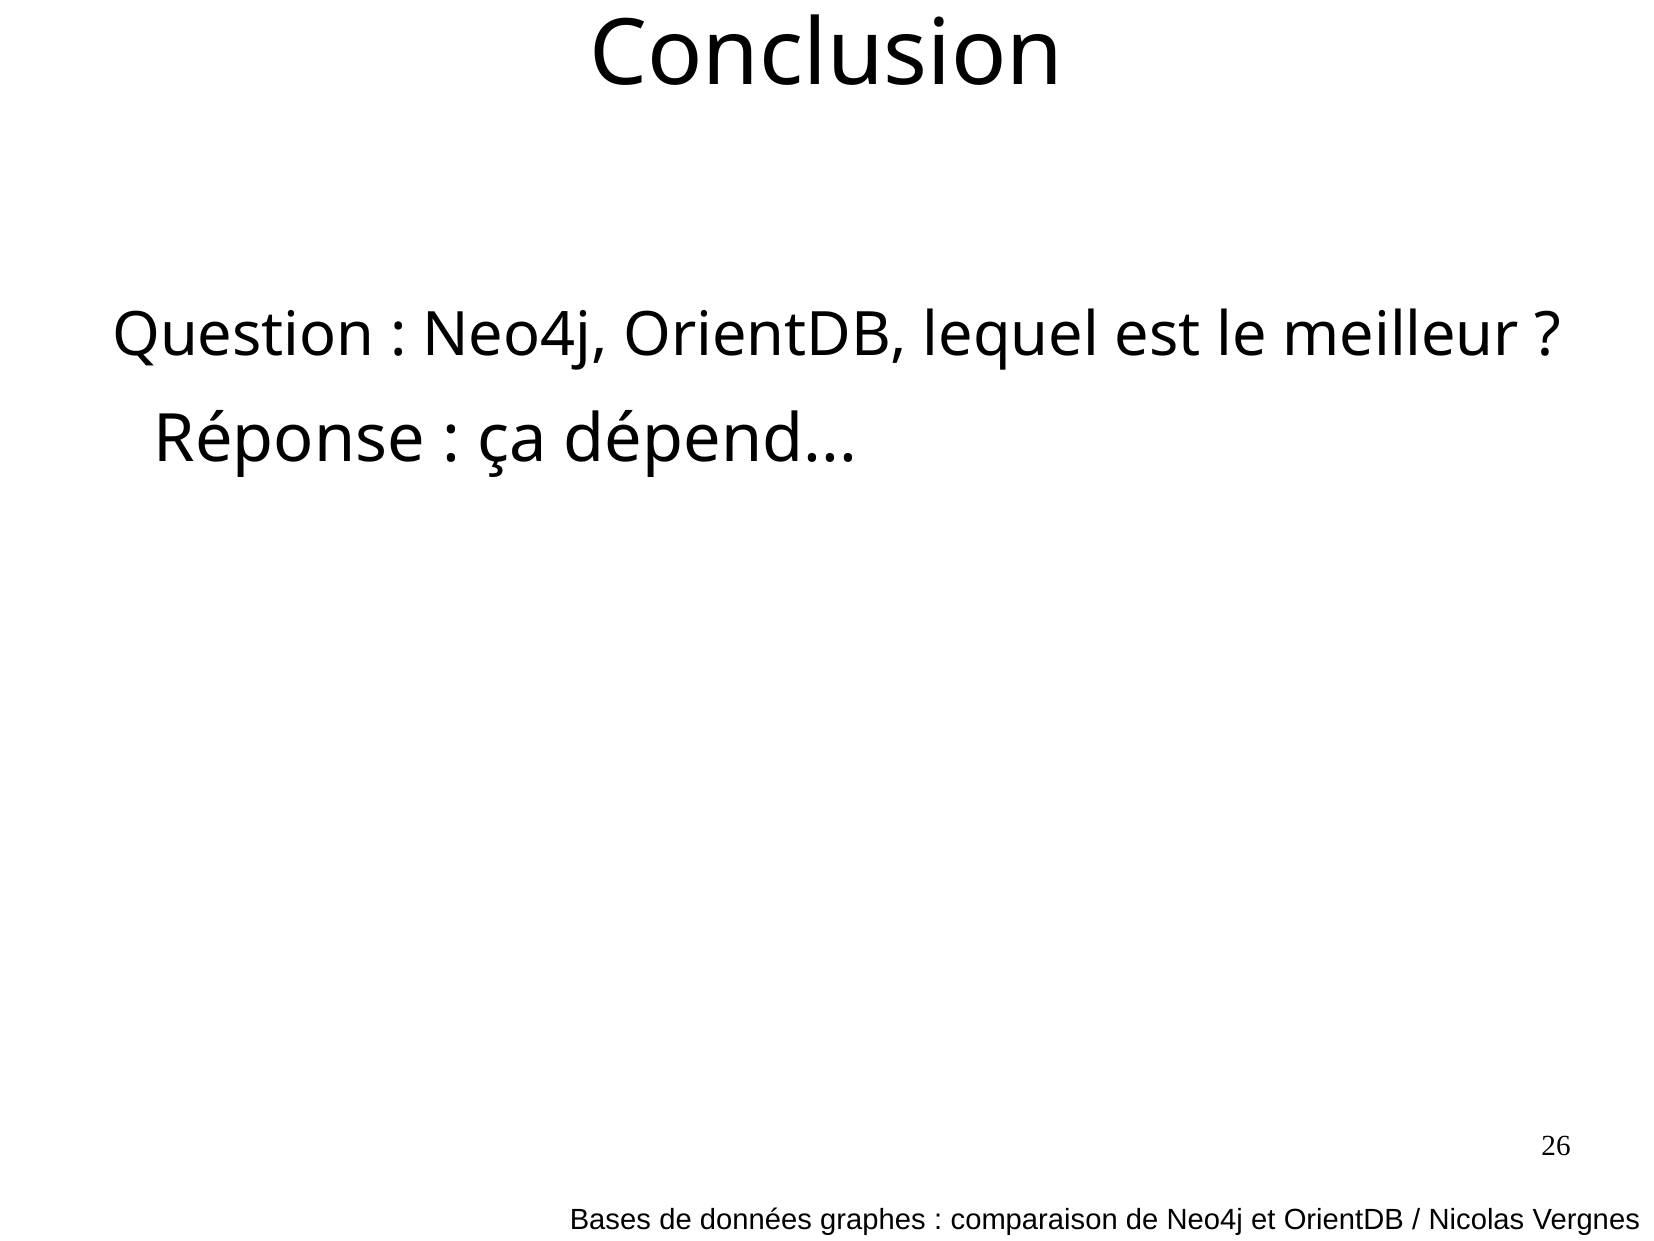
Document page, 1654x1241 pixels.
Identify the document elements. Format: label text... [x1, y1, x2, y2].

text_box Bases de données graphes : comparaison de Neo4j et OrientDB / Nicolas Vergnes [555, 1195, 1654, 1241]
list Question : Neo4j, OrientDB, lequel est le meilleur ? [47, 290, 1595, 378]
list Réponse : ça dépend... [82, 389, 1571, 497]
title Conclusion [82, 0, 1571, 103]
